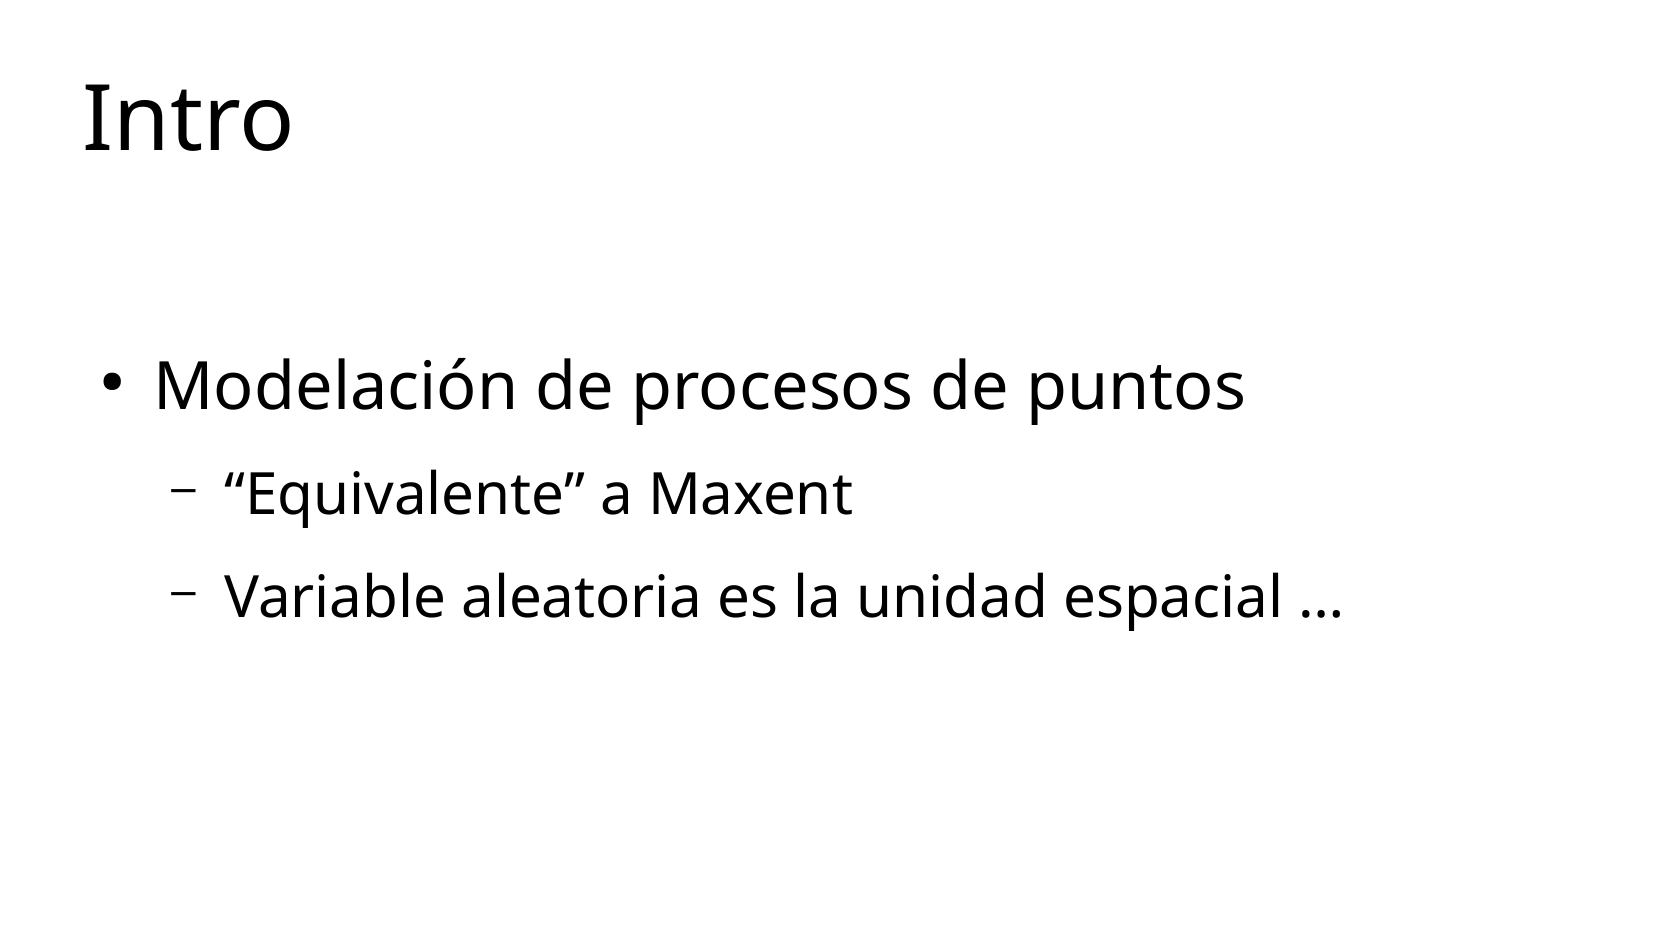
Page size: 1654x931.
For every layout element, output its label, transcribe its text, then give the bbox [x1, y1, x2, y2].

title Intro [82, 37, 1571, 193]
list Modelación de procesos de puntos “Equivalente” a Maxent Variable aleatoria es la unidad espacial … [82, 217, 1571, 758]
